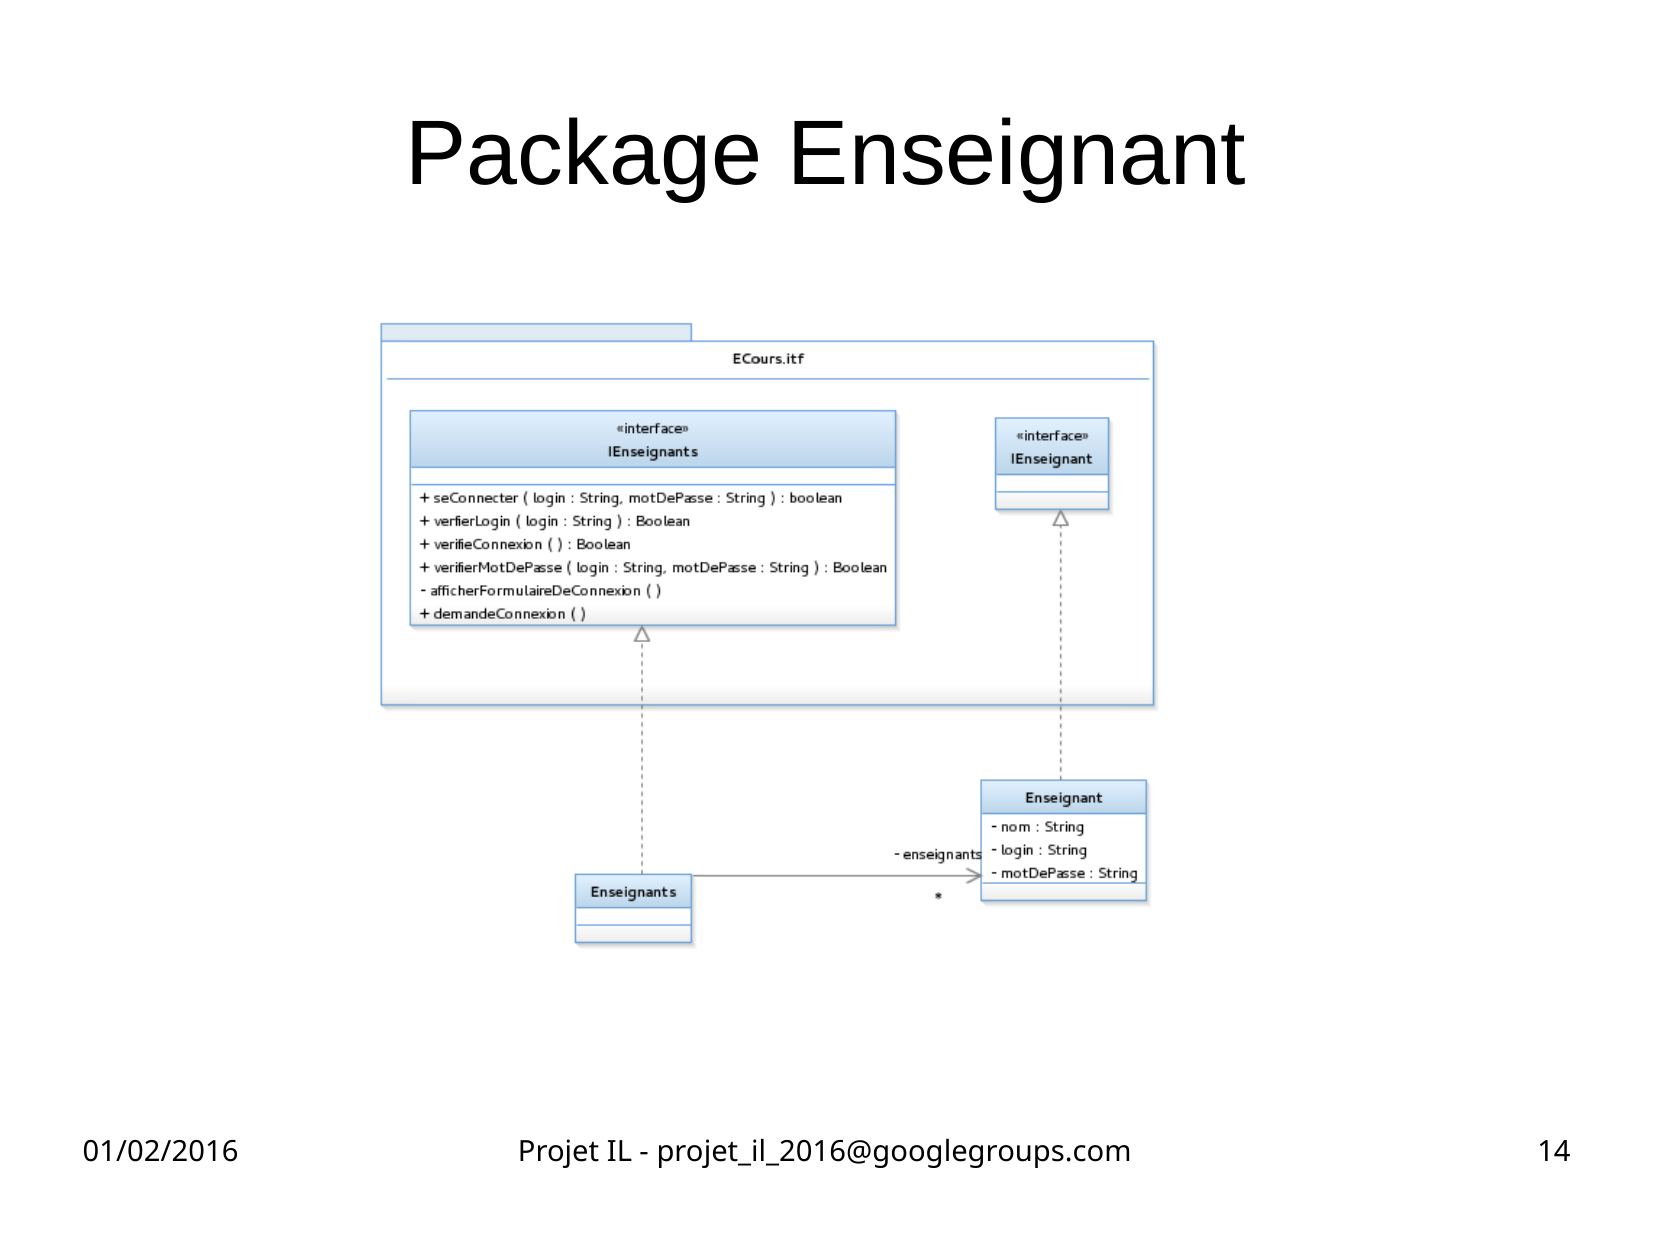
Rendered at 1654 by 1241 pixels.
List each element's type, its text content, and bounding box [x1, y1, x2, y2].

picture [359, 290, 1295, 1010]
title Package Enseignant [82, 49, 1571, 257]
